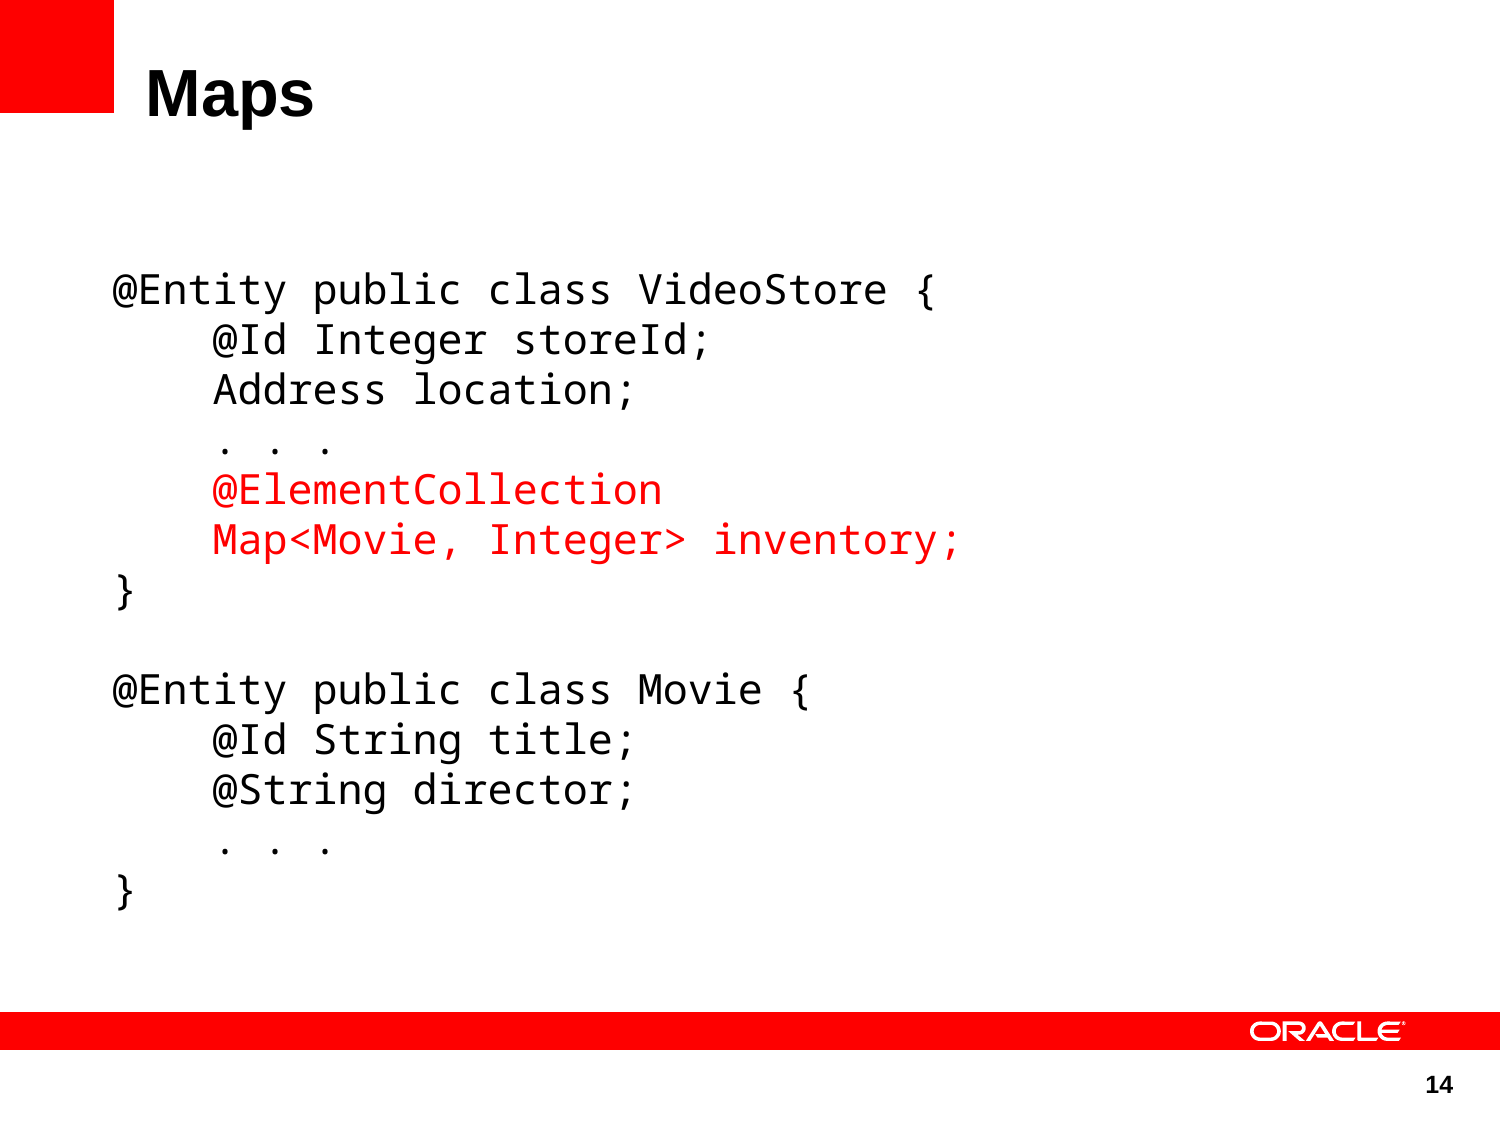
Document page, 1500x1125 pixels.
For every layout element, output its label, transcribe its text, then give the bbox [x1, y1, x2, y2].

list @Entity public class VideoStore { @Id Integer storeId; Address location; . . . @ElementCollection Map<Movie, Integer> inventory; } @Entity public class Movie { @Id String title; @String director; . . . } [112, 262, 1349, 961]
picture [0, 1012, 1500, 1050]
title Maps [145, 49, 1390, 190]
picture [0, 0, 114, 113]
